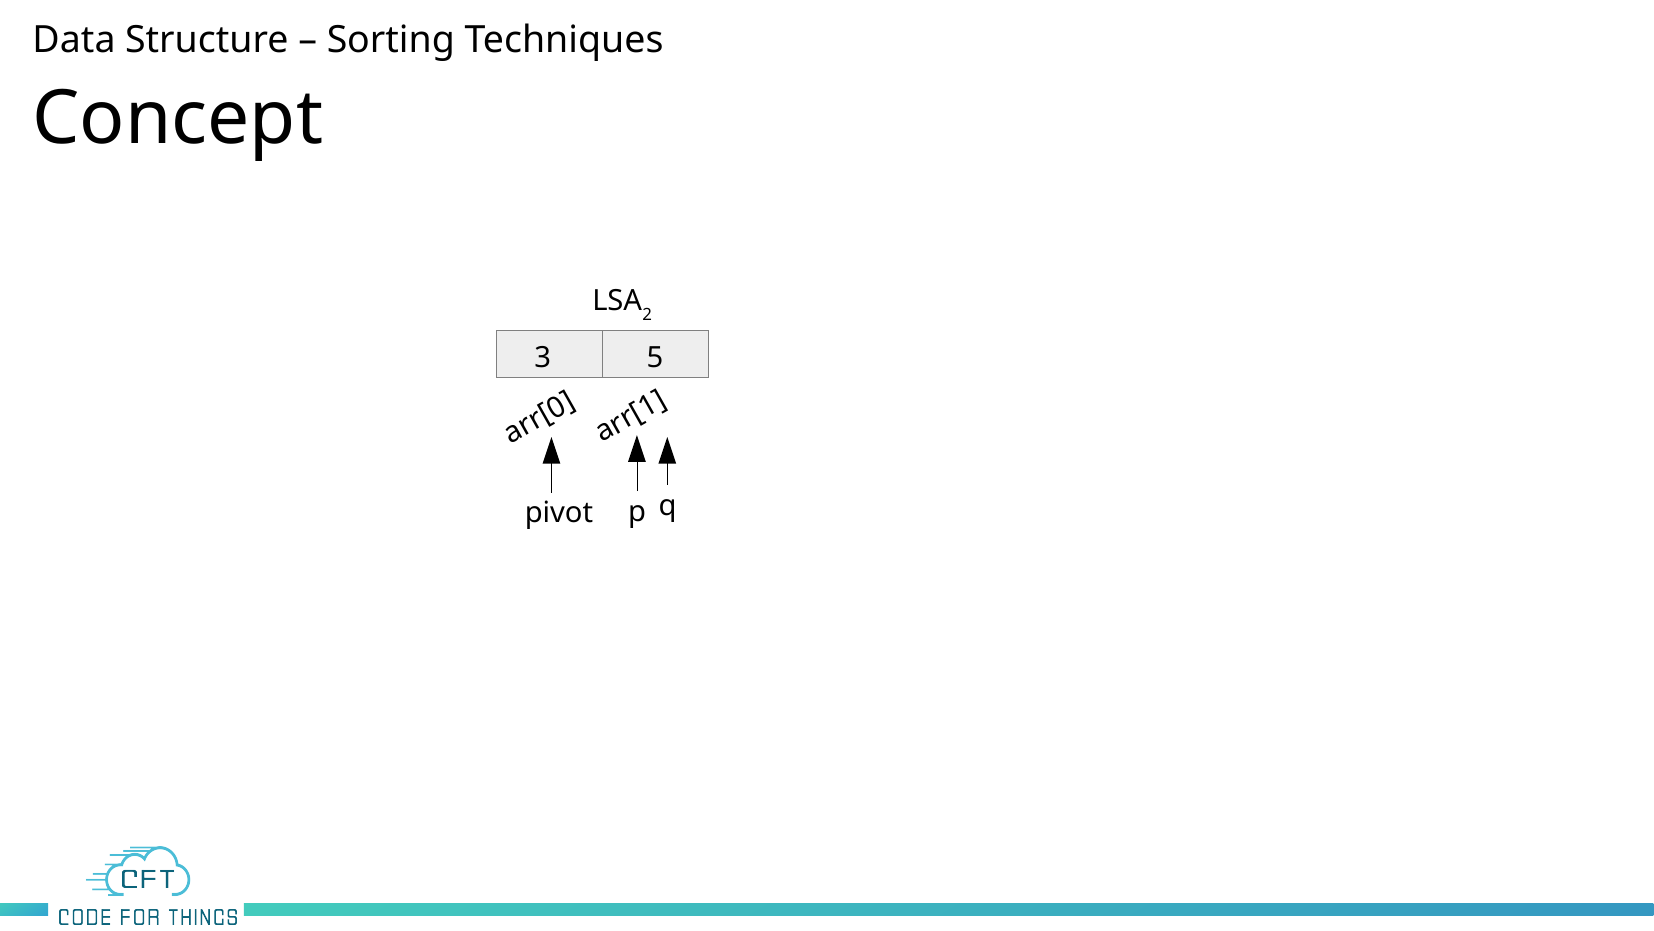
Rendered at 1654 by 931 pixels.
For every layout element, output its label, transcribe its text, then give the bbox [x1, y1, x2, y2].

text_box arr[0] [478, 361, 601, 470]
title Data Structure – Sorting Techniques Concept [32, 12, 1184, 166]
text_box p [613, 482, 662, 532]
text_box pivot [510, 484, 614, 534]
text_box [496, 330, 519, 378]
text_box [681, 330, 709, 378]
text_box [568, 330, 631, 378]
text_box 3 [519, 328, 568, 378]
text_box q [643, 477, 692, 527]
text_box arr[1] [569, 361, 697, 468]
text_box 5 [631, 328, 681, 378]
text_box LSA2 [577, 271, 674, 328]
picture [59, 846, 237, 925]
